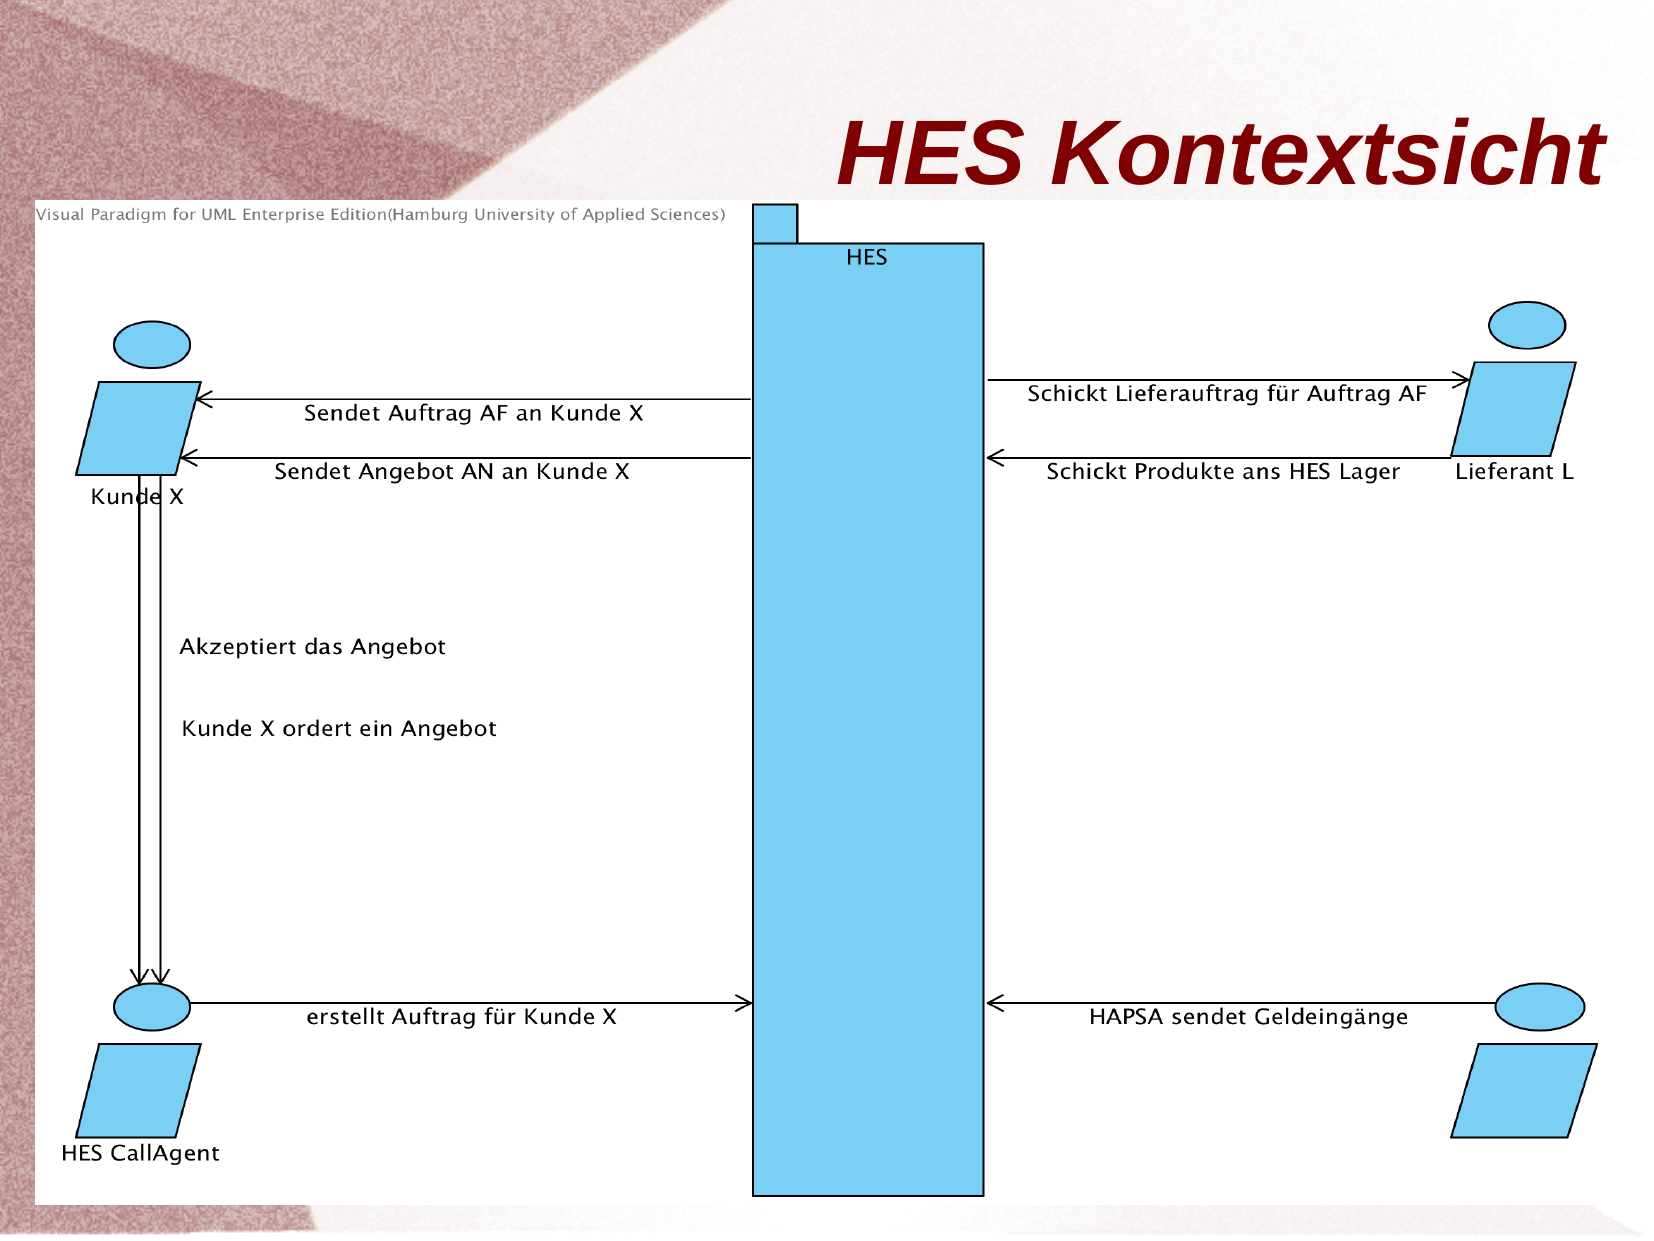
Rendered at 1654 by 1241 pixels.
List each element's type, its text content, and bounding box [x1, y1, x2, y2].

title HES Kontextsicht [596, 49, 1607, 200]
picture [0, 0, 1654, 1241]
